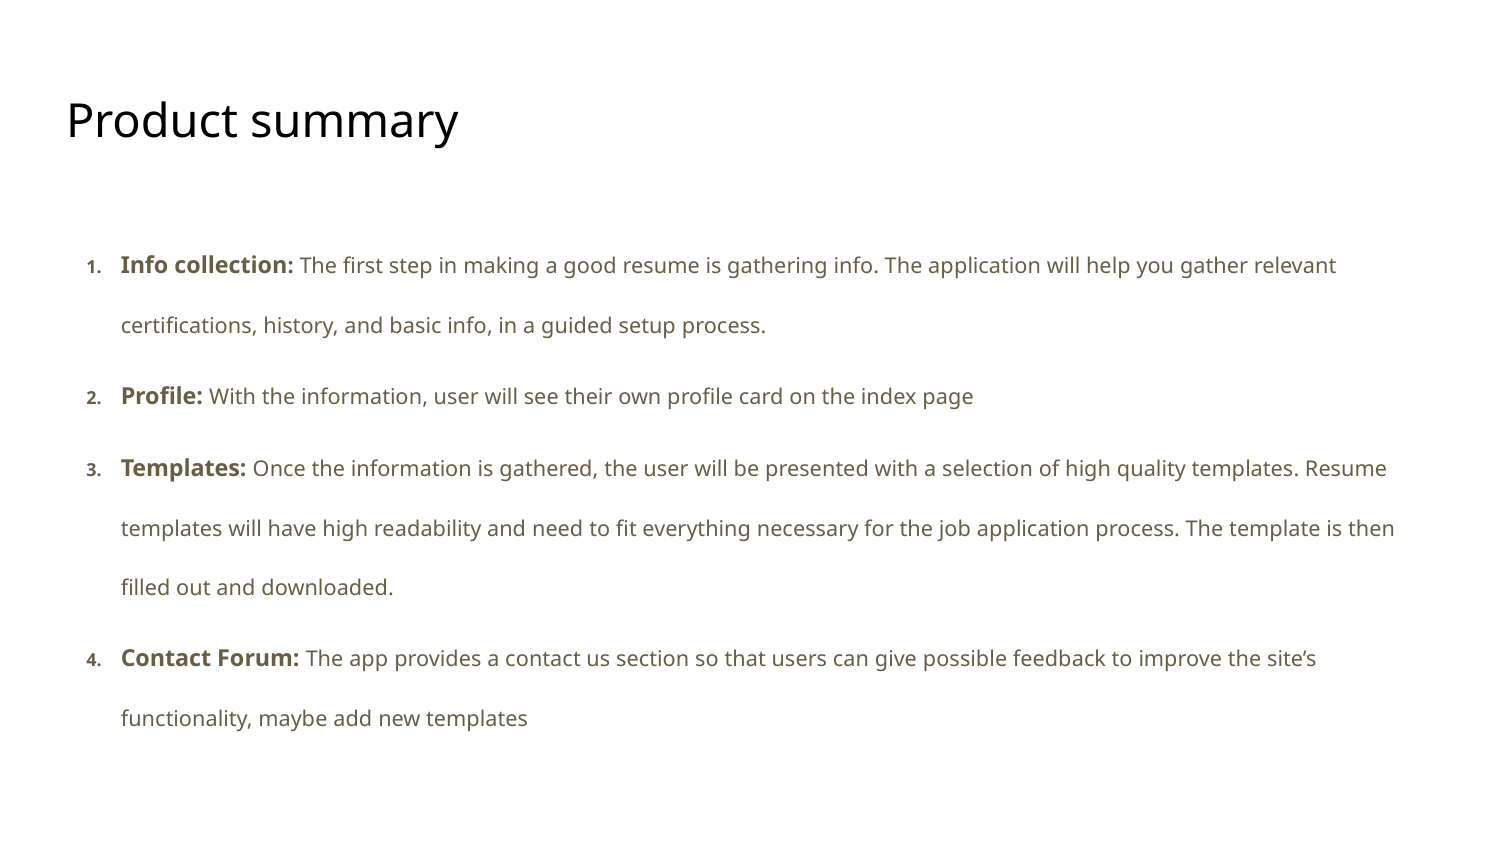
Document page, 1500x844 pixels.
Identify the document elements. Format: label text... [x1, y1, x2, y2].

title Product summary [51, 72, 1449, 167]
list Info collection: The first step in making a good resume is gathering info. The application will help you gather relevant certifications, history, and basic info, in a guided setup process. Profile: With the information, user will see their own profile card on the index page Templates: Once the information is gathered, the user will be presented with a selection of high quality templates. Resume templates will have high readability and need to fit everything necessary for the job application process. The template is then filled out and downloaded. Contact Forum: The app provides a contact us section so that users can give possible feedback to improve the site’s functionality, maybe add new templates [51, 202, 1449, 750]
